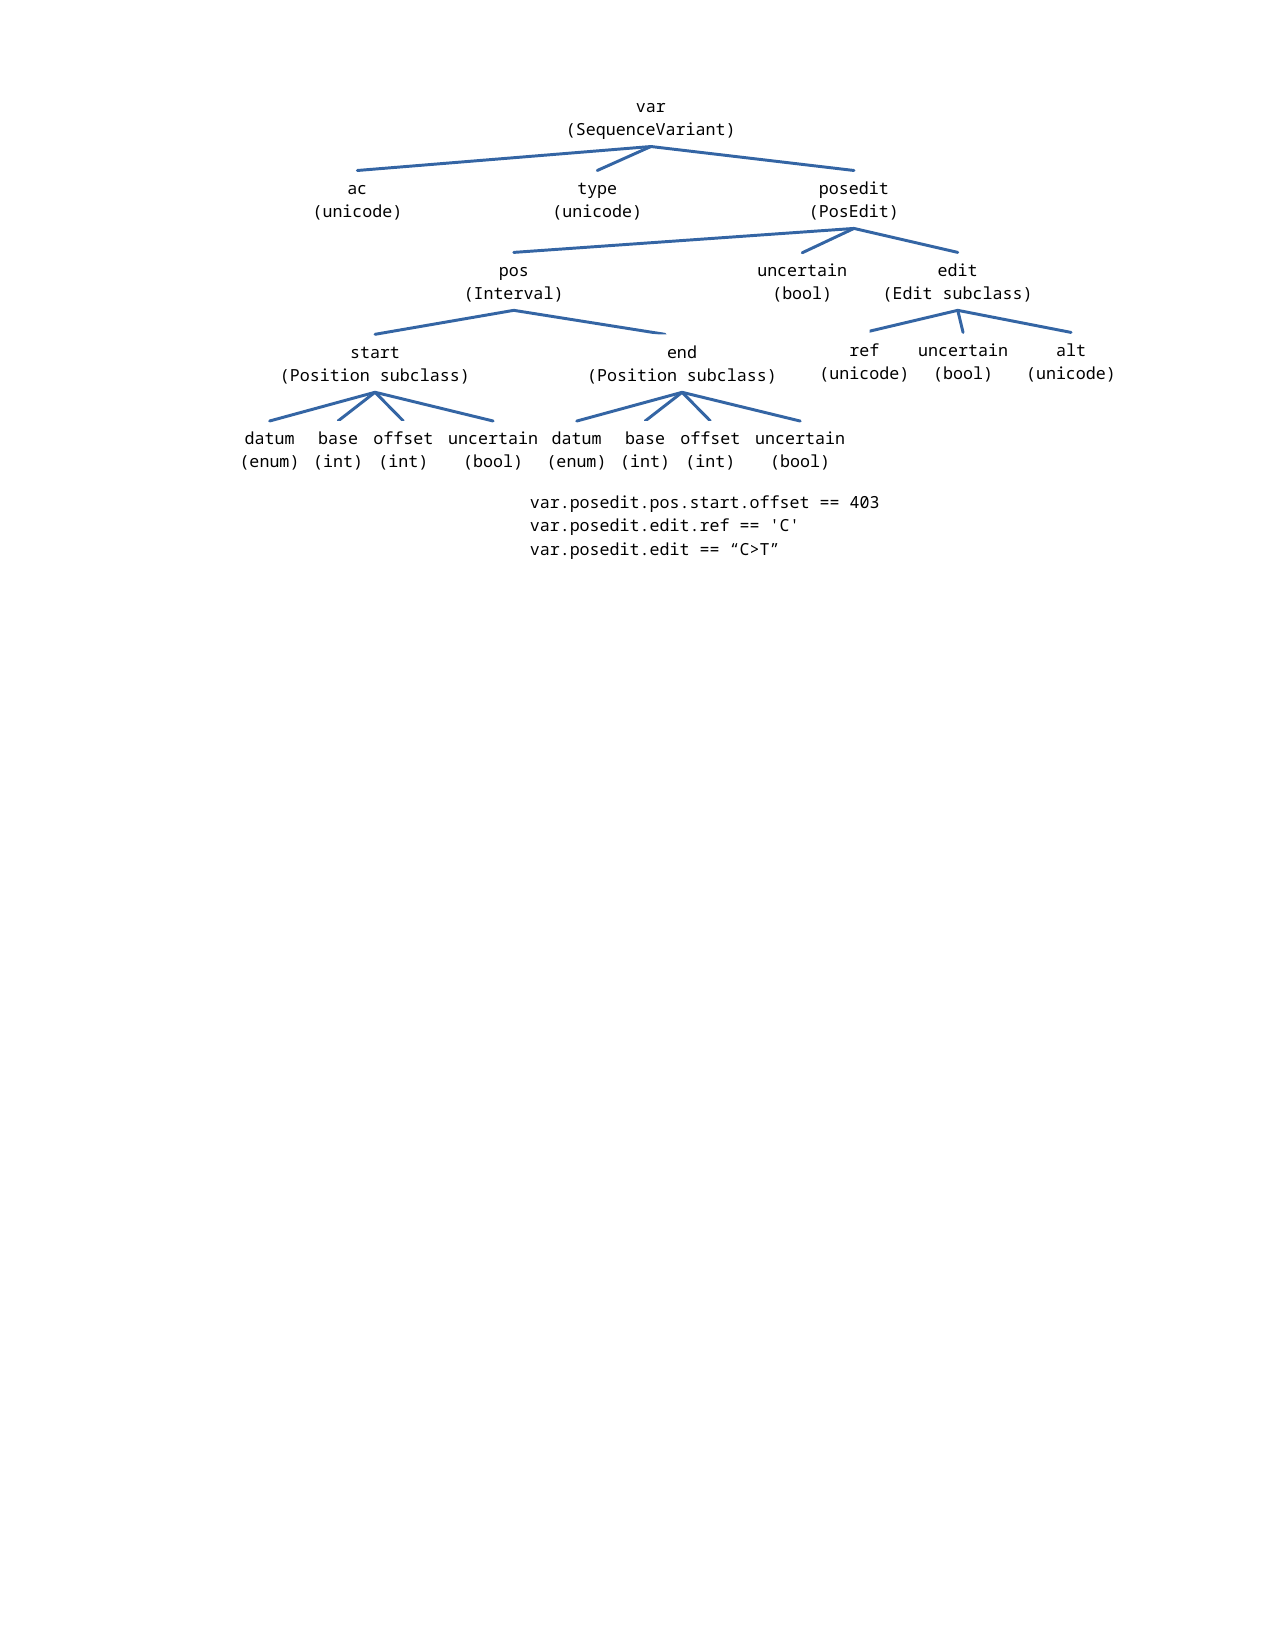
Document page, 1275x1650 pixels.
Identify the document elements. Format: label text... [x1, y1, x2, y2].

text_box var (SequenceVariant) [499, 88, 802, 141]
text_box uncertain (bool) [447, 421, 540, 473]
text_box posedit (PosEdit) [736, 170, 972, 222]
text_box offset (int) [370, 421, 447, 473]
text_box end (Position subclass) [578, 334, 786, 386]
text_box datum (enum) [233, 421, 306, 473]
text_box start (Position subclass) [271, 334, 479, 386]
text_box ref (unicode) [813, 332, 910, 384]
text_box datum (enum) [540, 421, 613, 473]
text_box var.posedit.pos.start.offset == 403 var.posedit.edit.ref == 'C' var.posedit.edit == “C>T” [523, 489, 886, 562]
text_box base (int) [307, 421, 370, 473]
text_box type (unicode) [497, 170, 697, 222]
text_box offset (int) [677, 421, 754, 473]
text_box alt (unicode) [1020, 332, 1123, 384]
text_box base (int) [614, 421, 677, 473]
text_box uncertain (bool) [910, 332, 1016, 384]
text_box uncertain (bool) [754, 421, 852, 473]
text_box pos (Interval) [421, 252, 607, 304]
text_box ac (unicode) [269, 170, 445, 222]
text_box edit (Edit subclass) [876, 252, 1039, 304]
text_box uncertain (bool) [734, 252, 870, 335]
